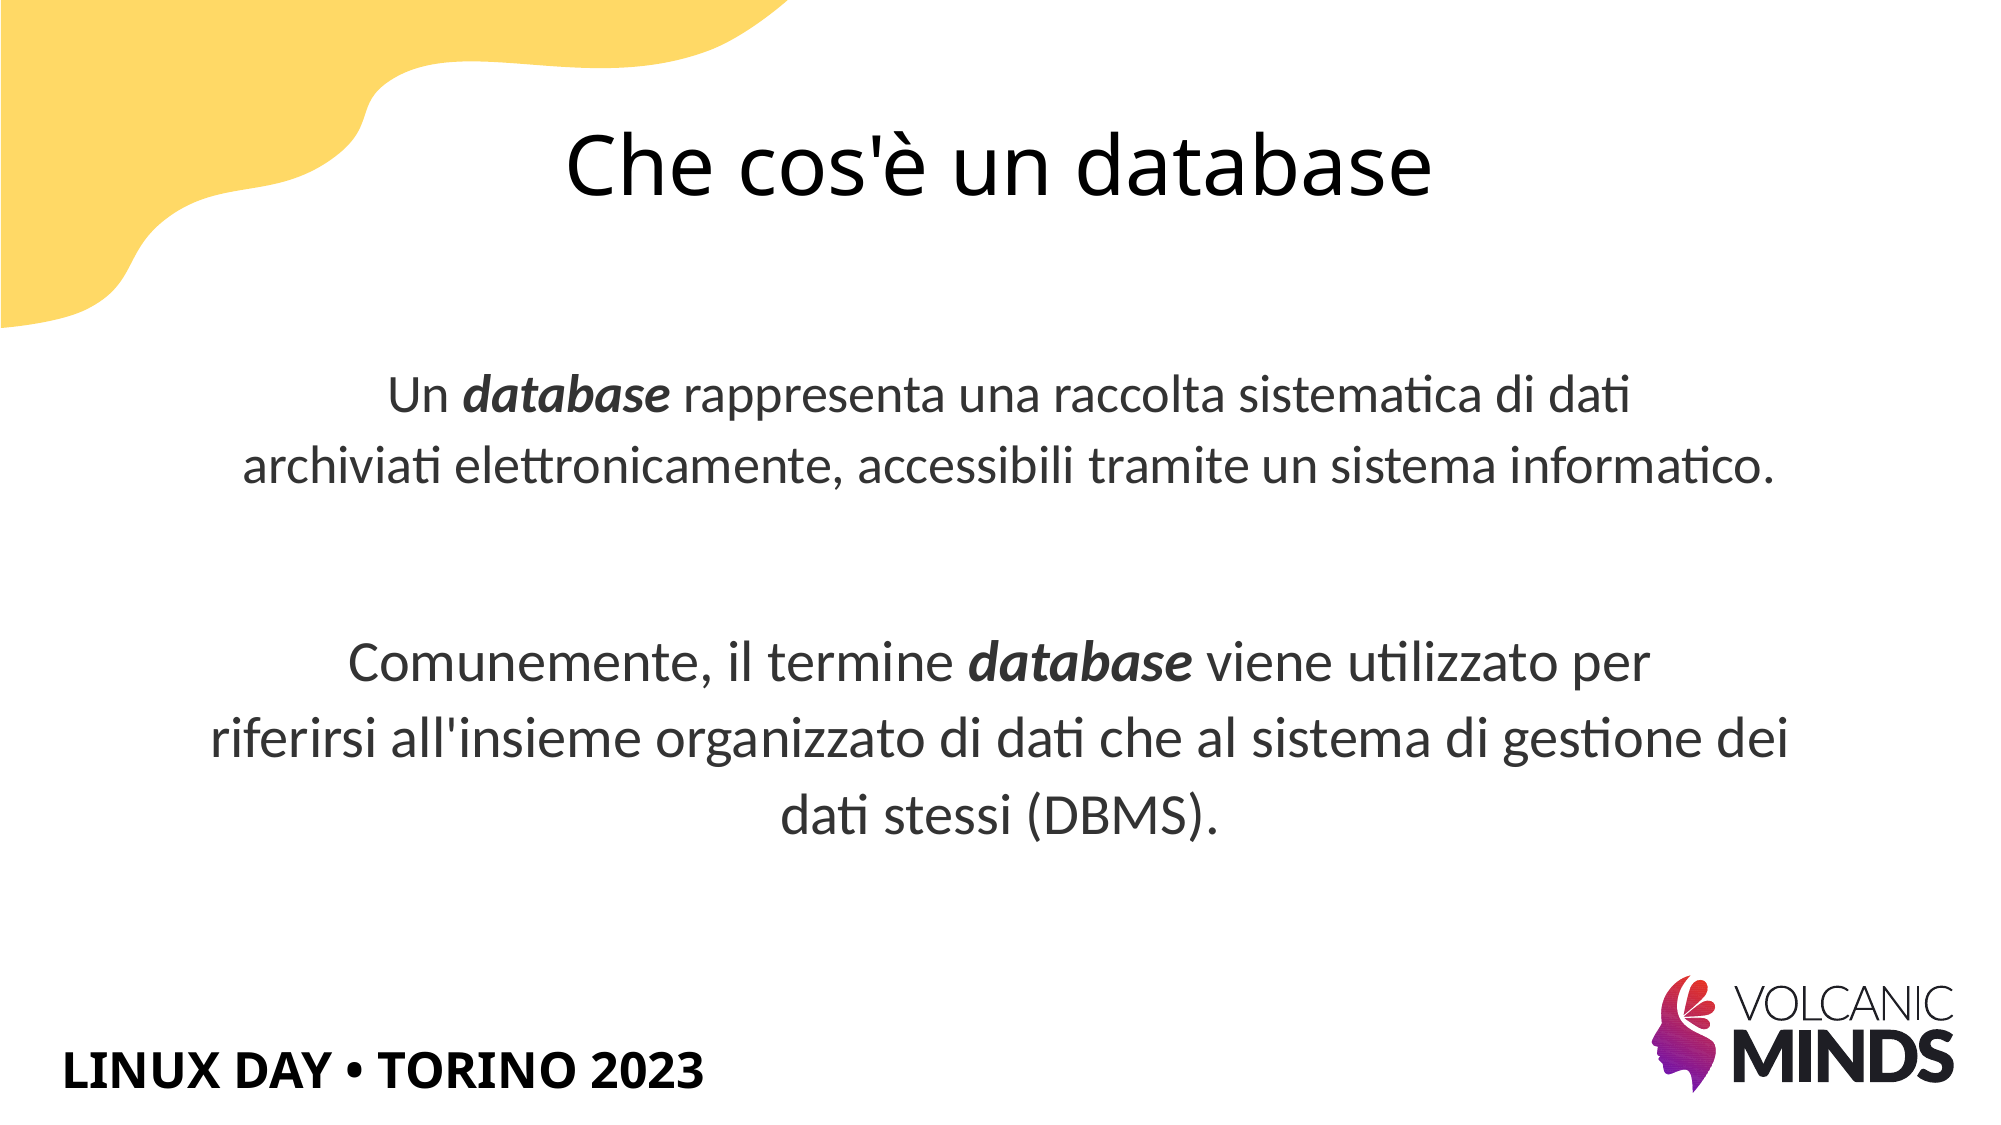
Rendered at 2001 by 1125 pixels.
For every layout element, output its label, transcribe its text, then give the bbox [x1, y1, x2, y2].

picture [0, 0, 906, 631]
list Comunemente, il termine database viene utilizzato per riferirsi all'insieme organizzato di dati che al sistema di gestione dei dati stessi (DBMS). [158, 608, 1842, 882]
text_box LINUX DAY • TORINO 2023 [46, 961, 1547, 1107]
title Che cos'è un database [137, 59, 1863, 278]
text_box Un database rappresenta una raccolta sistematica di dati archiviati elettronicamente, accessibili tramite un sistema informatico. [204, 344, 1816, 563]
picture [1651, 975, 1955, 1093]
